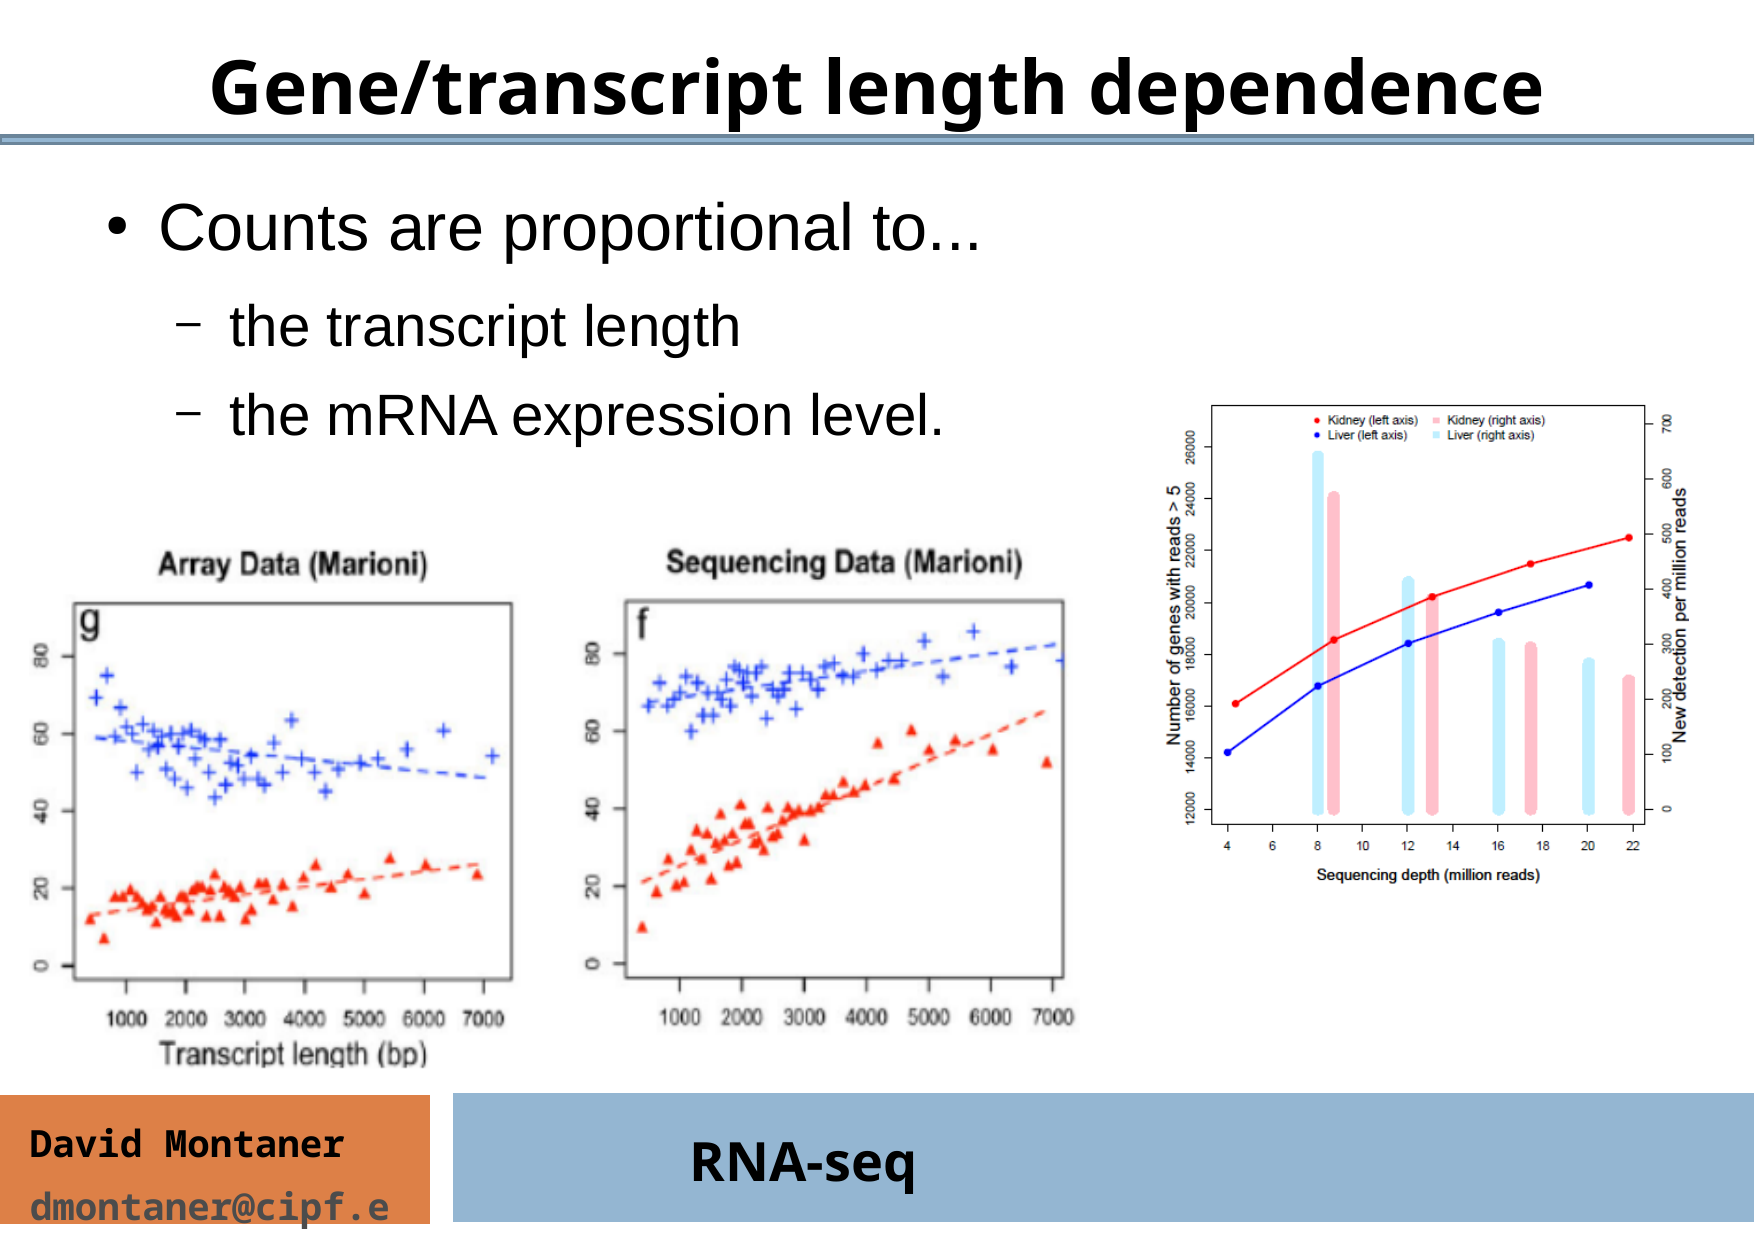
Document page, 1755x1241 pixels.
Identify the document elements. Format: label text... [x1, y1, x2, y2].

picture [29, 539, 1080, 1072]
text_box Gene/transcript length dependence [67, 27, 1688, 129]
picture [1163, 397, 1689, 887]
text_box [0, 136, 1754, 144]
list Counts are proportional to... the transcript length the mRNA expression level. [87, 189, 1632, 556]
text_box RNA-seq [675, 1116, 1726, 1194]
text_box David Montaner dmontaner@cipf.es [15, 1110, 406, 1213]
